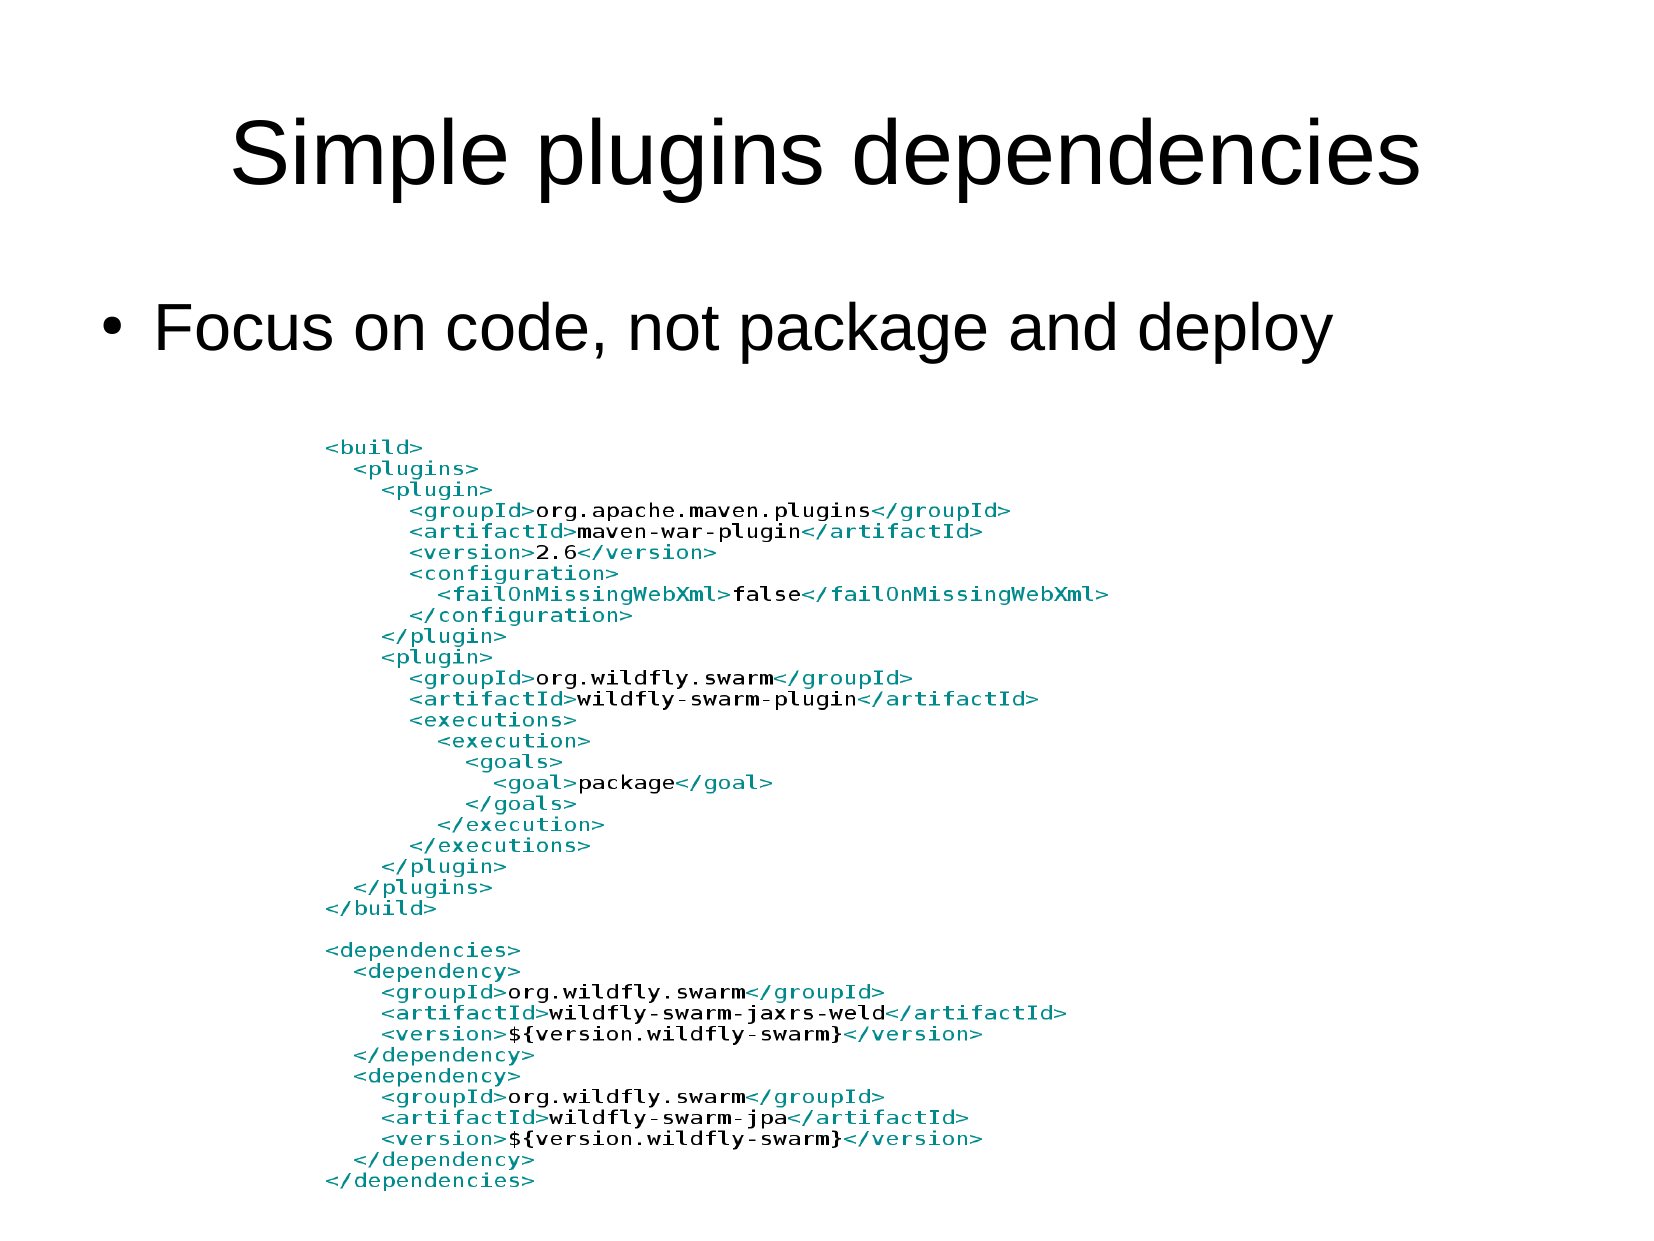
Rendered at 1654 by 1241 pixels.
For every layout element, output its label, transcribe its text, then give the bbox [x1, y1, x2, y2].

list Focus on code, not package and deploy [82, 290, 1571, 1010]
picture [300, 419, 1246, 1201]
title Simple plugins dependencies [82, 49, 1571, 257]
